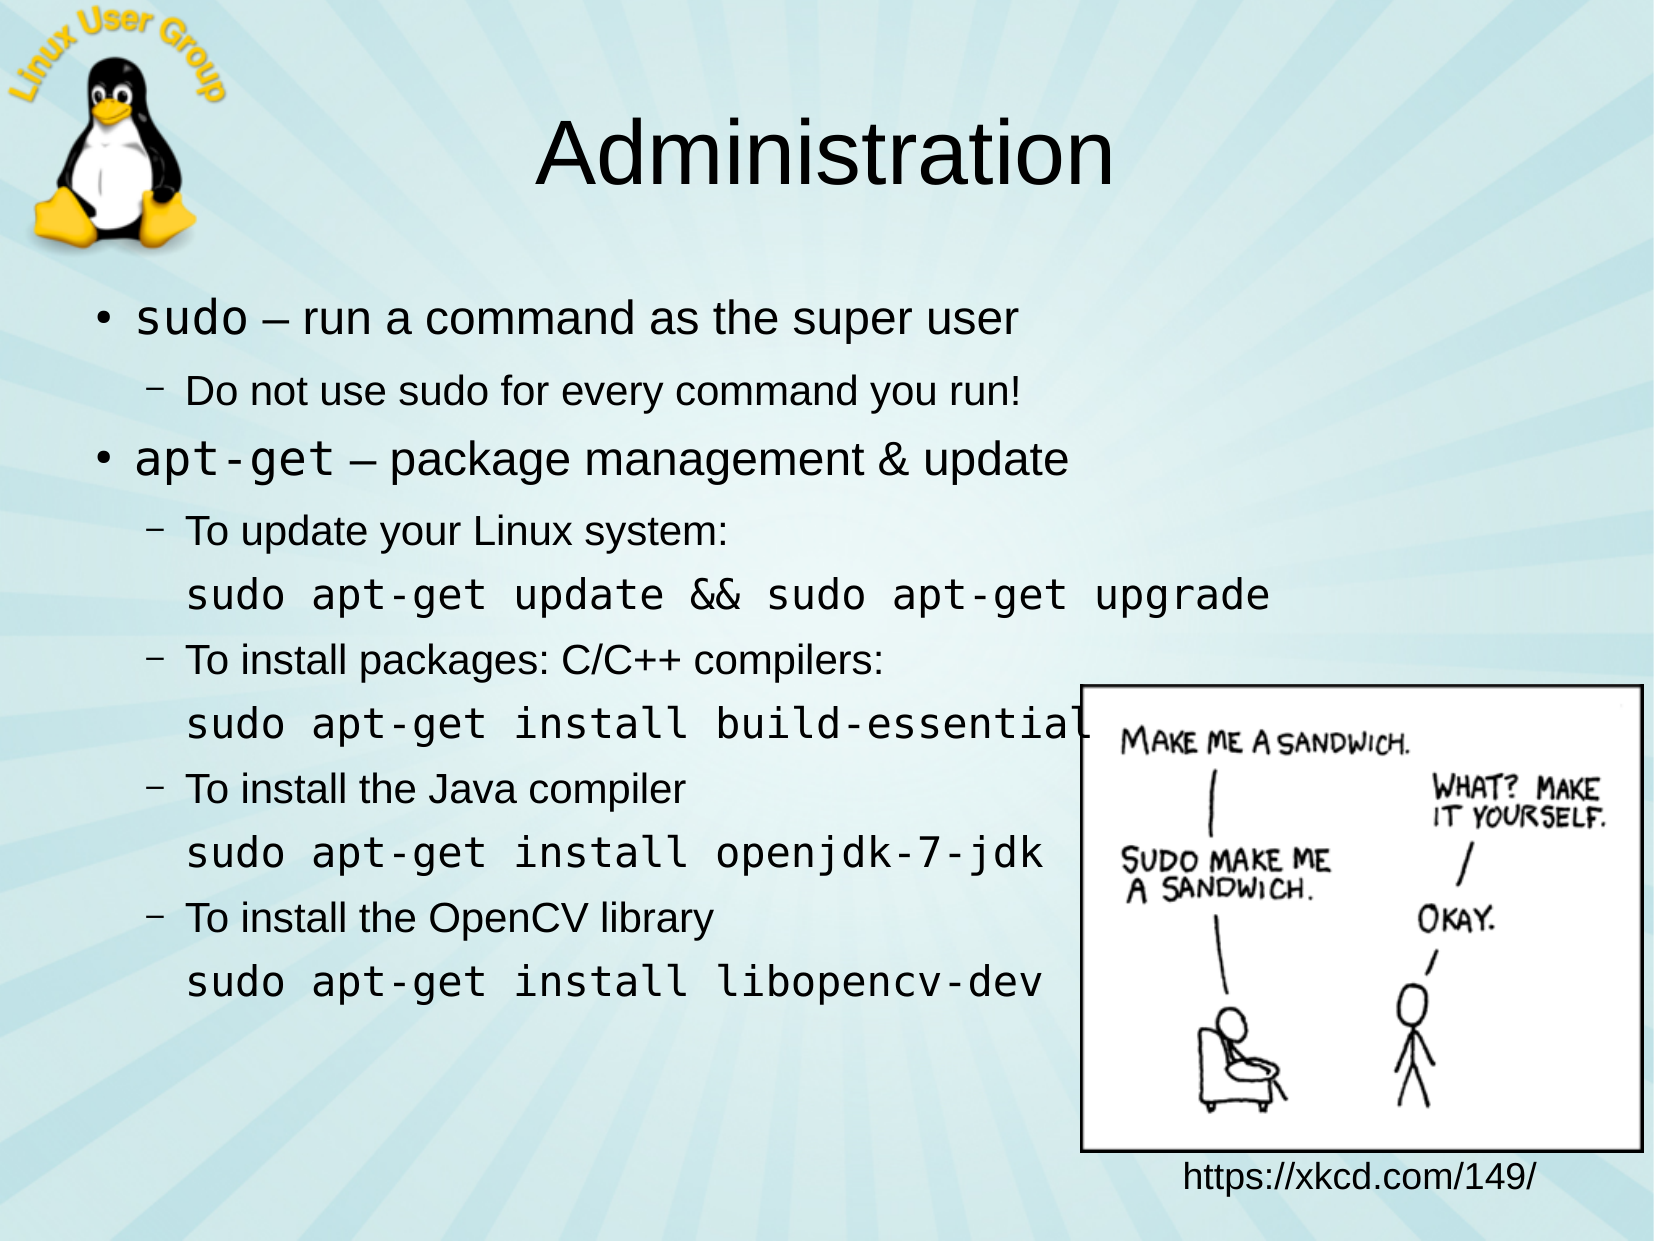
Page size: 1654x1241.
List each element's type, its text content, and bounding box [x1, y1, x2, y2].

list sudo – run a command as the super user Do not use sudo for every command you run! apt-get – package management & update To update your Linux system: sudo apt-get update && sudo apt-get upgrade To install packages: C/C++ compilers: sudo apt-get install build-essential To install the Java compiler sudo apt-get install openjdk-7-jdk To install the OpenCV library sudo apt-get install libopencv-dev [82, 290, 1571, 1010]
picture [0, 0, 1654, 1241]
text_box https://xkcd.com/149/ [1167, 1147, 1552, 1205]
title Administration [82, 49, 1571, 257]
